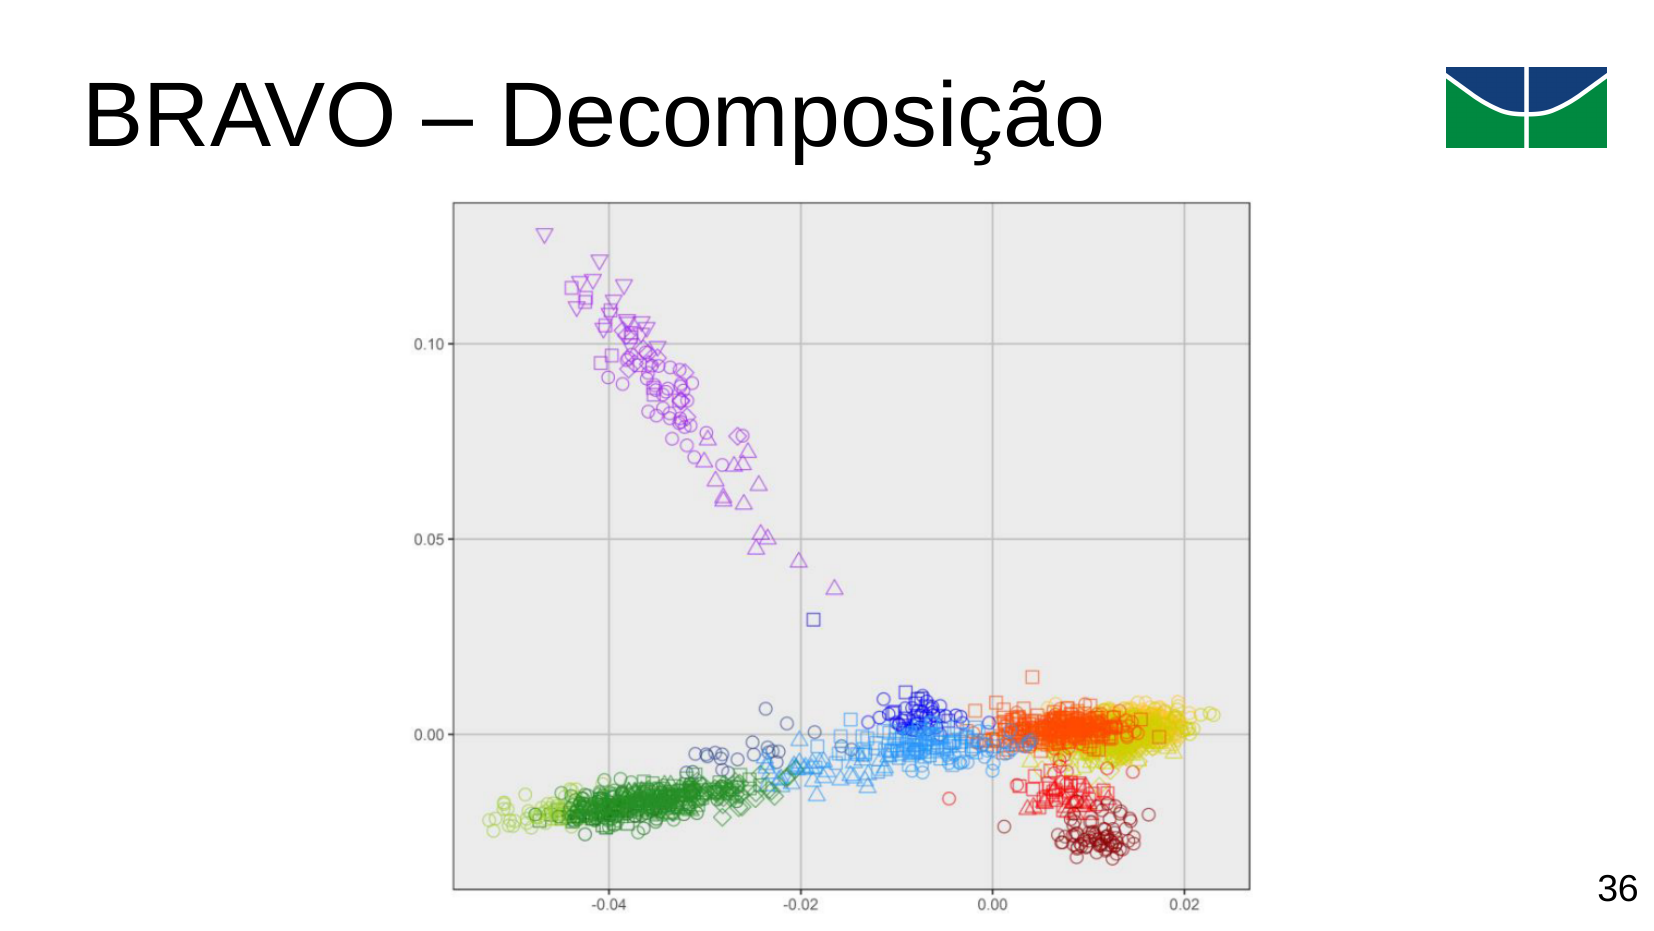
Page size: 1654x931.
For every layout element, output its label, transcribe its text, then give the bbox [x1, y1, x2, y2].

title BRAVO – Decomposição [82, 37, 1571, 193]
text_box <number> [1024, 860, 1654, 931]
picture [1571, 67, 1607, 148]
picture [385, 190, 1268, 918]
